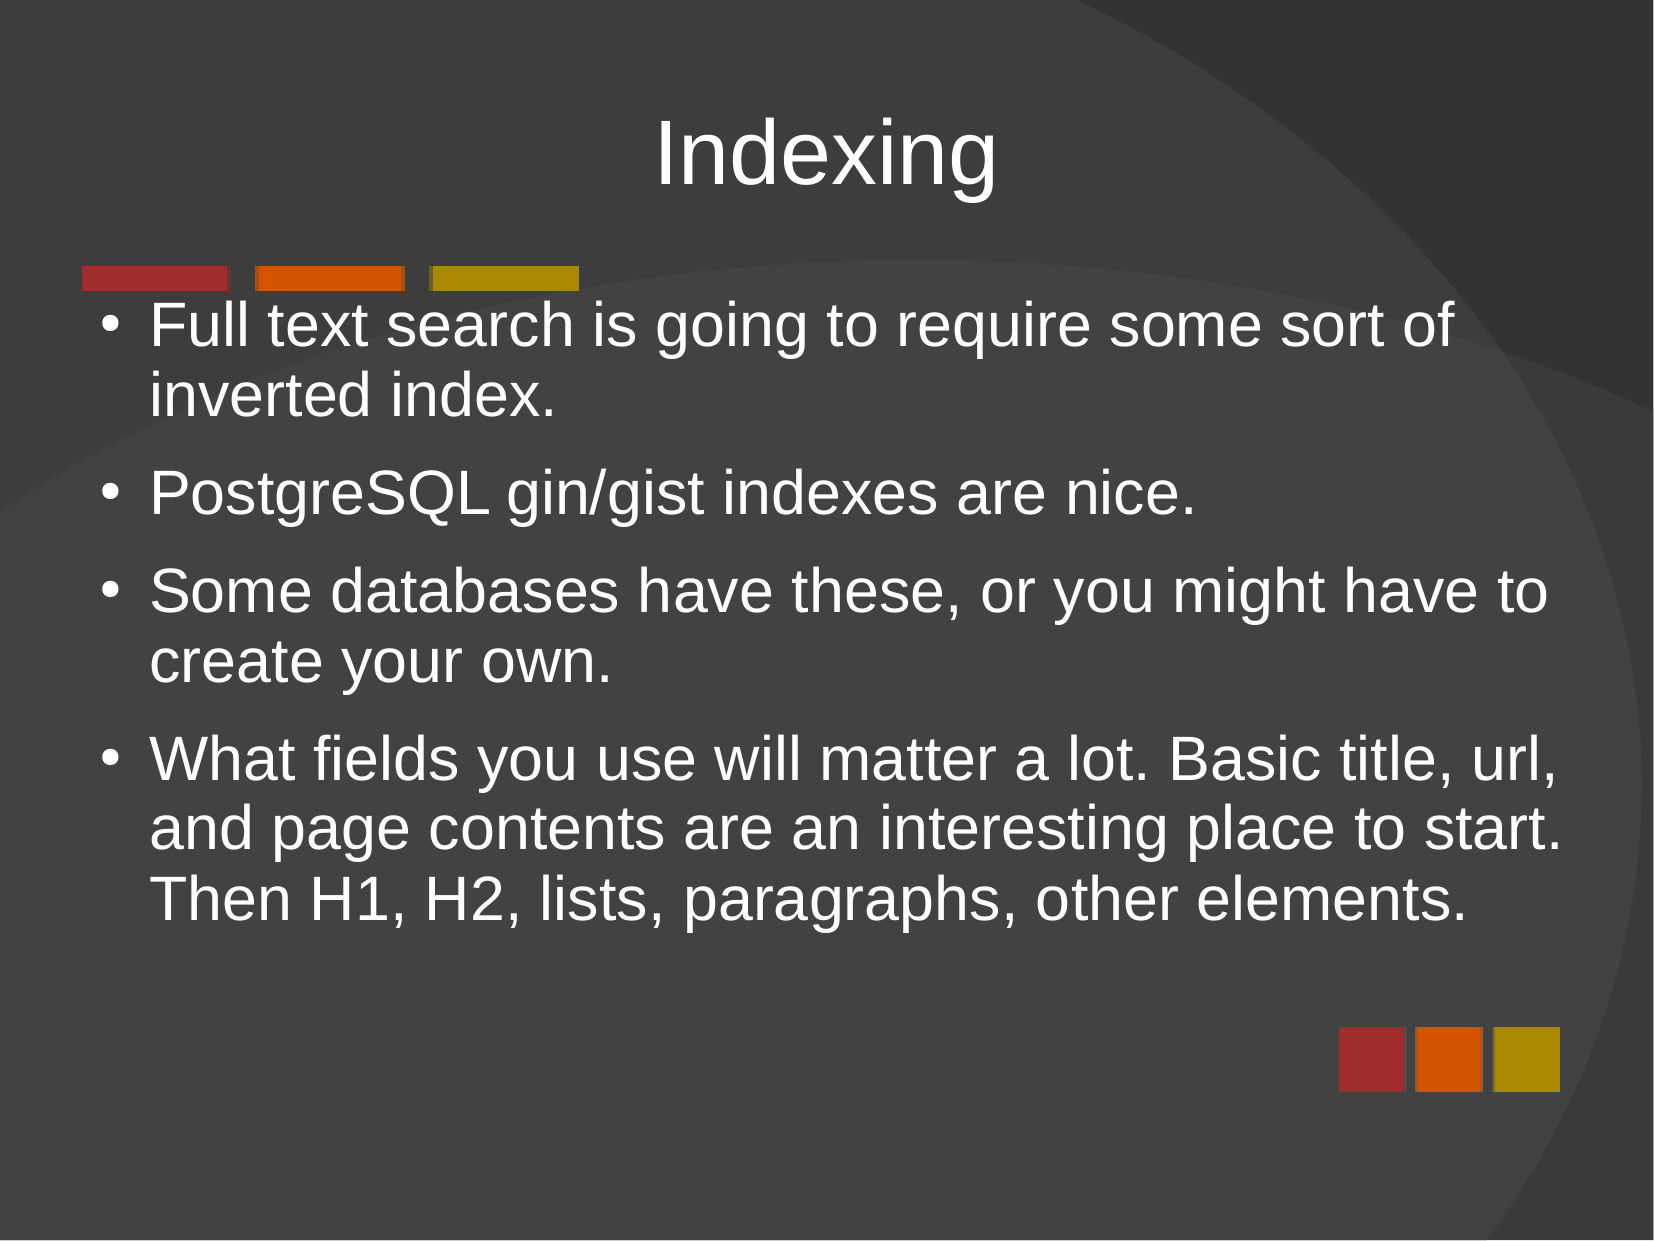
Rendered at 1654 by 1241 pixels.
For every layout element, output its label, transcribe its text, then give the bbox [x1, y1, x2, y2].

list Full text search is going to require some sort of inverted index. PostgreSQL gin/gist indexes are nice. Some databases have these, or you might have to create your own. What fields you use will matter a lot. Basic title, url, and page contents are an interesting place to start. Then H1, H2, lists, paragraphs, other elements. [82, 290, 1571, 1010]
title Indexing [82, 49, 1571, 257]
picture [82, 266, 579, 290]
picture [1339, 1027, 1560, 1092]
